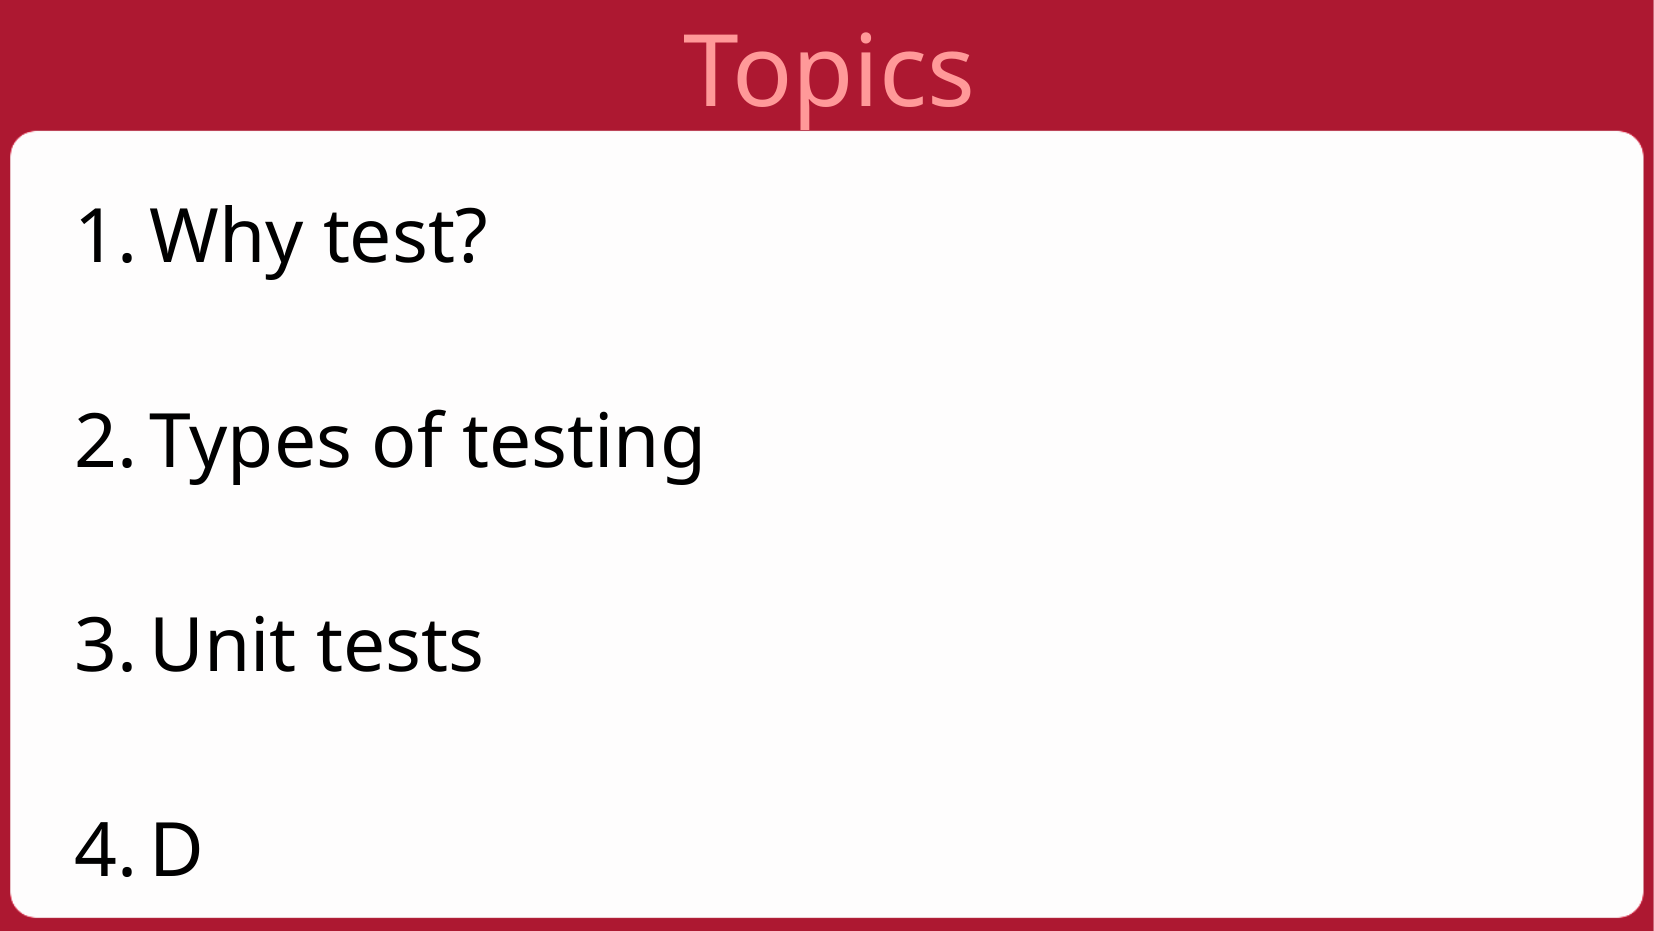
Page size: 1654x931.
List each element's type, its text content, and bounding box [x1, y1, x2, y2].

picture [0, 0, 1654, 931]
text_box 1. Why test? 2. Types of testing 3. Unit tests 4. D [74, 182, 806, 879]
title Topics [85, 3, 1574, 131]
